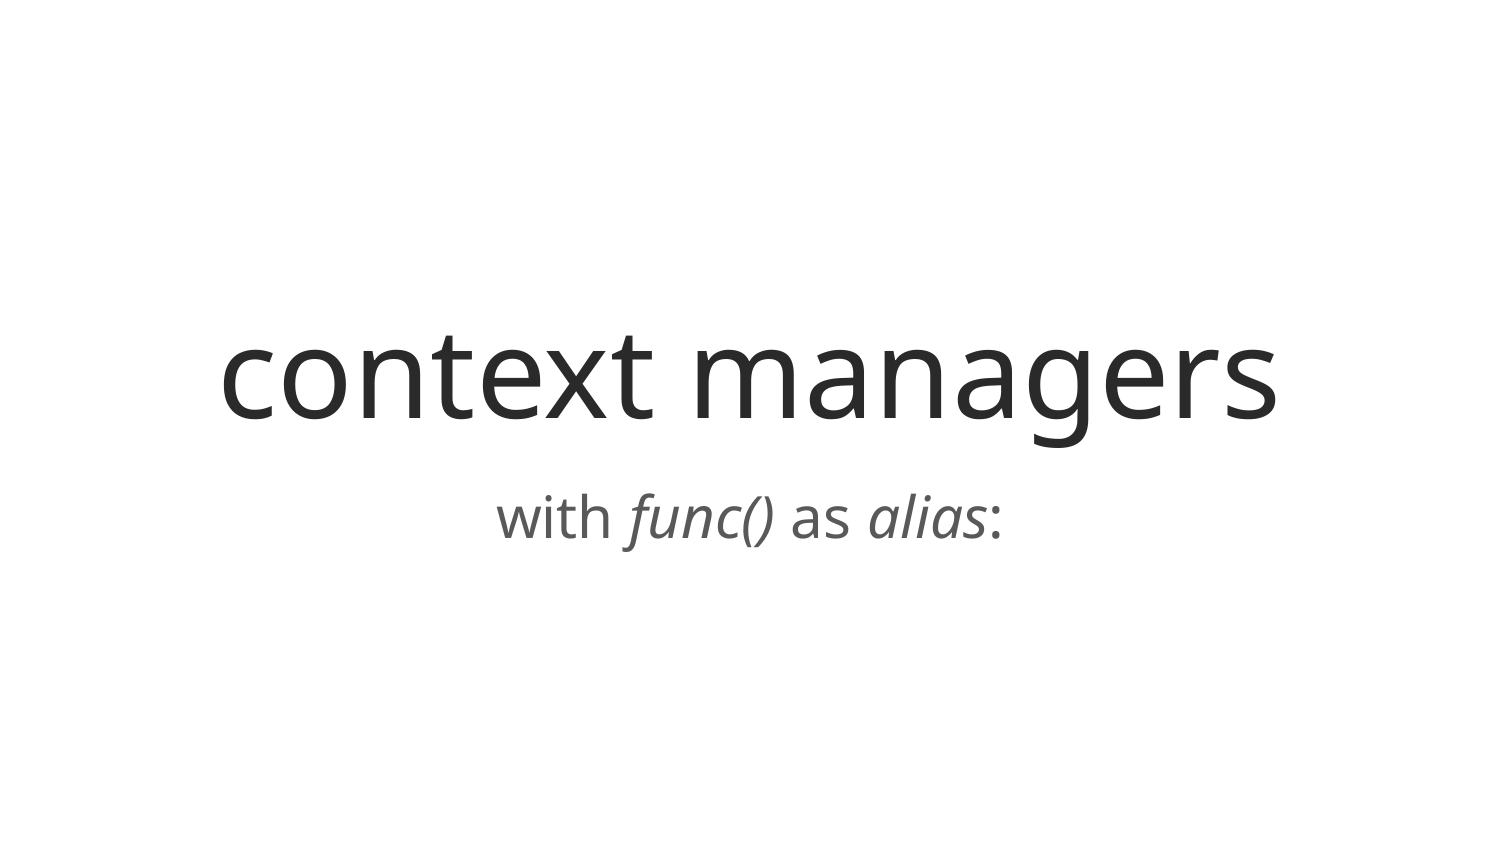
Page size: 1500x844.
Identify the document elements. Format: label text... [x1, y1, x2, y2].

subtitle with func() as alias: [51, 464, 1449, 595]
title context managers [51, 122, 1449, 459]
